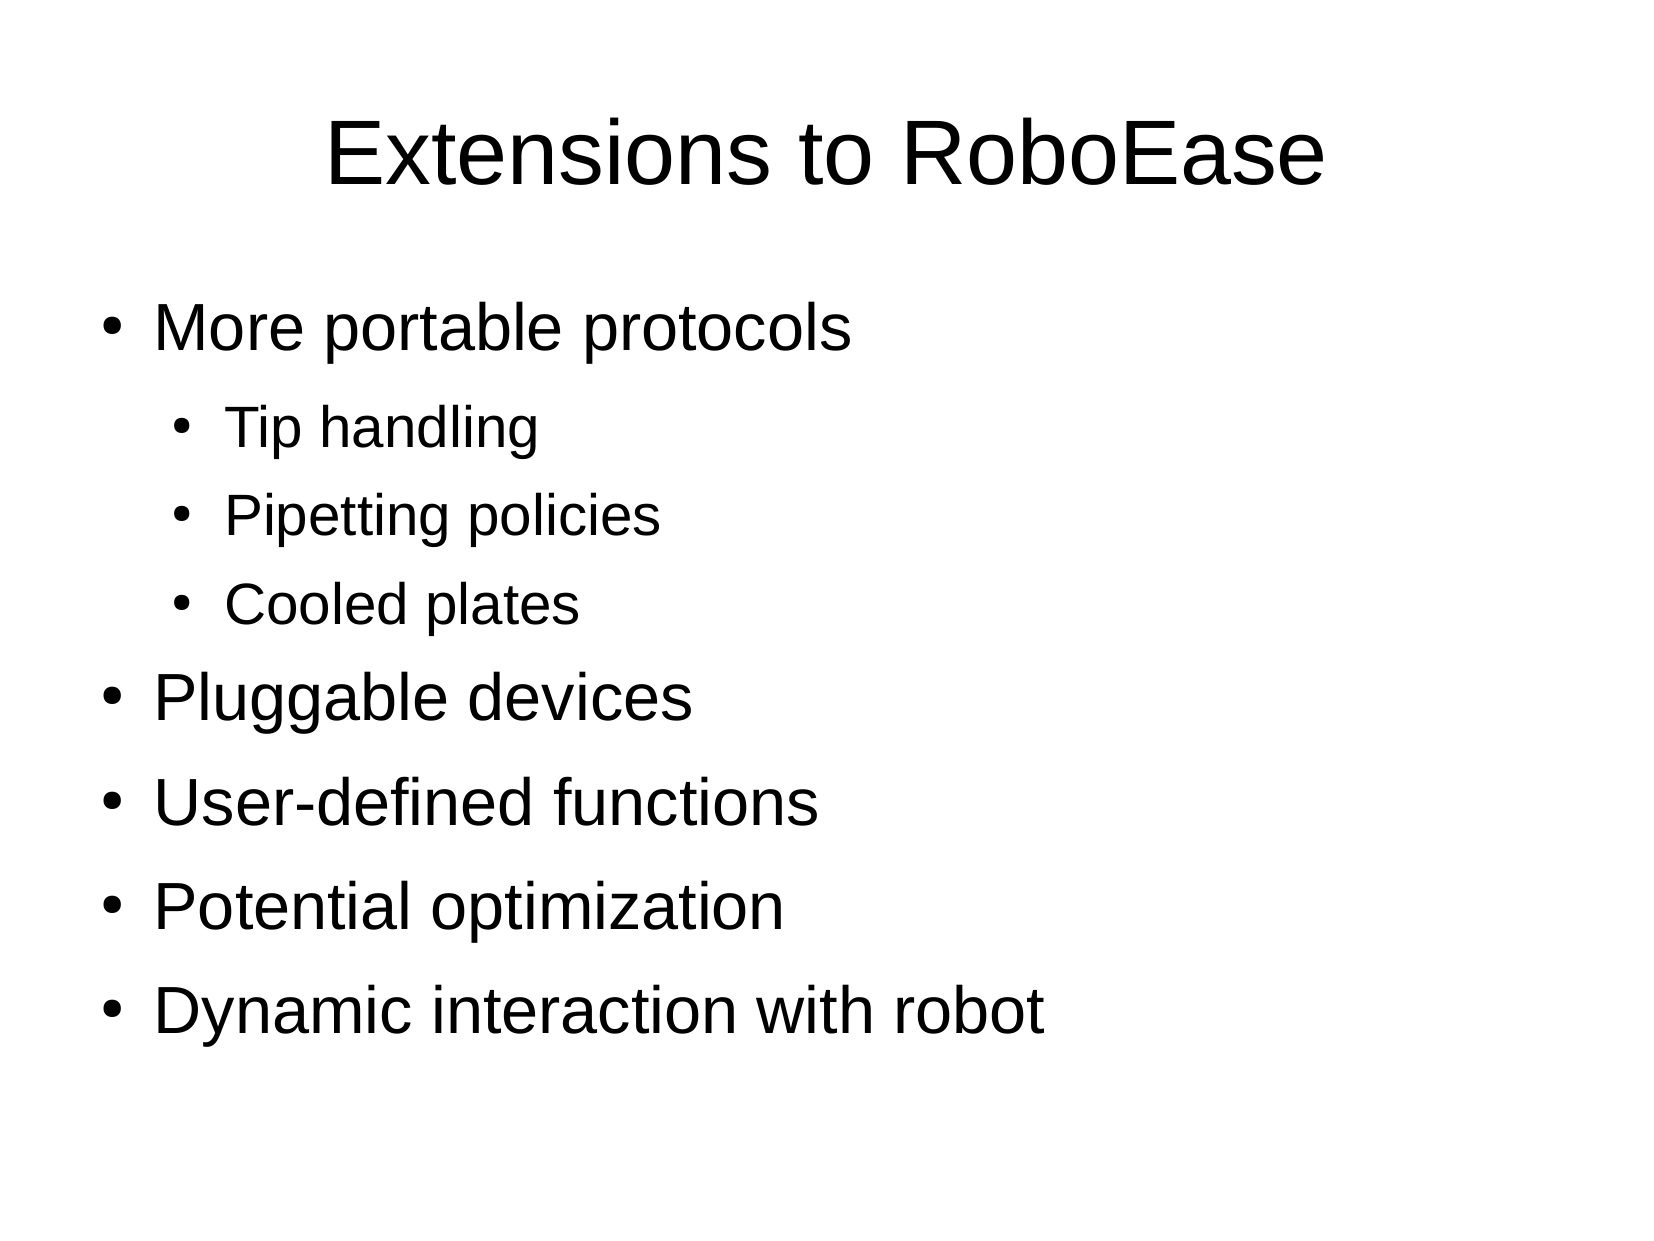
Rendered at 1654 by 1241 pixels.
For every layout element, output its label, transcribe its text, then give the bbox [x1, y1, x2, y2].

title Extensions to RoboEase [82, 56, 1571, 250]
list More portable protocols Tip handling Pipetting policies Cooled plates Pluggable devices User-defined functions Potential optimization Dynamic interaction with robot [82, 290, 1571, 1109]
